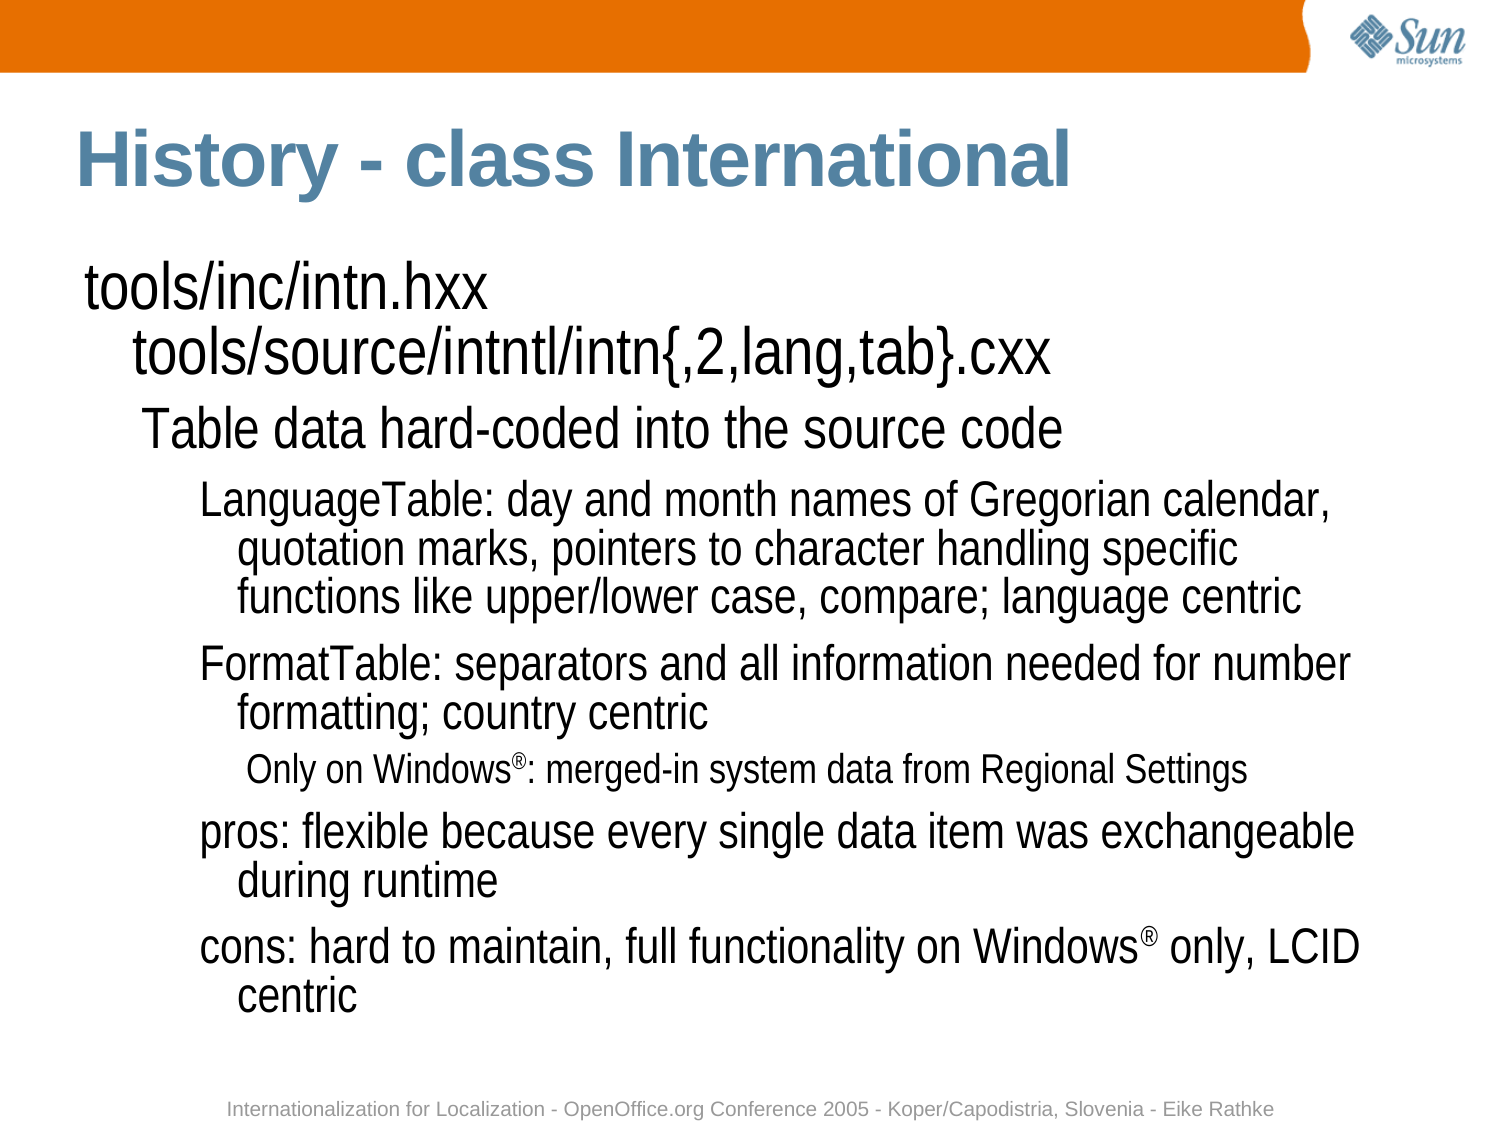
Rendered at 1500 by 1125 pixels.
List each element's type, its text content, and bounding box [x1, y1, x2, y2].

list tools/inc/intn.hxx tools/source/intntl/intn{,2,lang,tab}.cxx Table data hard-coded into the source code LanguageTable: day and month names of Gregorian calendar, quotation marks, pointers to character handling specific functions like upper/lower case, compare; language centric FormatTable: separators and all information needed for number formatting; country centric Only on Windows®: merged-in system data from Regional Settings pros: flexible because every single data item was exchangeable during runtime cons: hard to maintain, full functionality on Windows® only, LCID centric [64, 257, 1402, 1027]
picture [0, 0, 1500, 75]
title History - class International [75, 122, 1438, 228]
